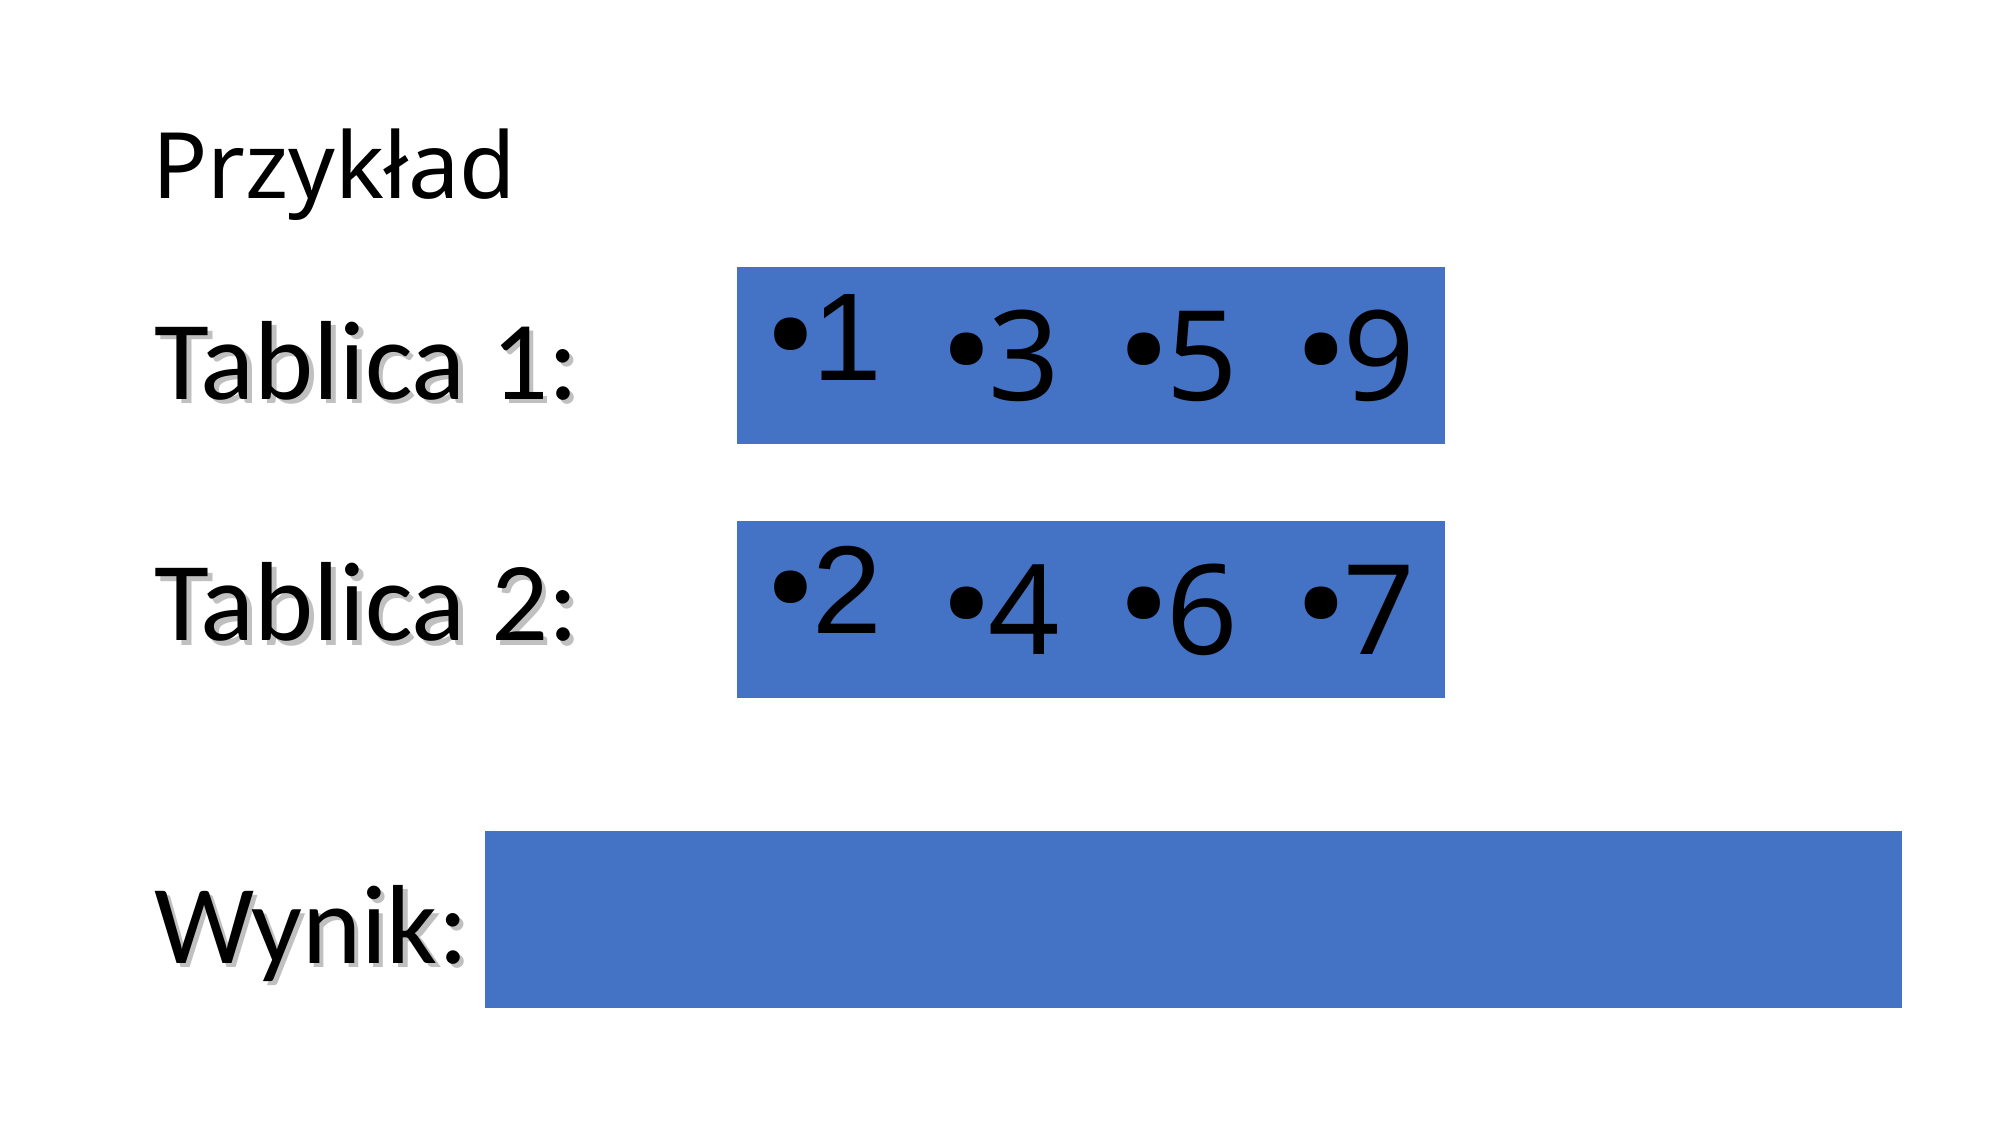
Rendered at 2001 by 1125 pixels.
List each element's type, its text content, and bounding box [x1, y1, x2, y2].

text_box Wynik: [139, 843, 483, 993]
table_header 5 [1091, 267, 1268, 444]
table_header [662, 831, 839, 1008]
text_box Tablica 1: [140, 279, 594, 430]
table_header 4 [914, 521, 1091, 698]
table_header [1194, 831, 1371, 1008]
table_header 2 [737, 521, 914, 698]
table_header [485, 831, 662, 1008]
table_header 9 [1268, 267, 1445, 444]
table_header 3 [914, 267, 1091, 444]
table_header [1548, 831, 1725, 1008]
table_header 7 [1268, 521, 1445, 698]
table_header [1371, 831, 1548, 1008]
title Przykład [137, 59, 1863, 278]
table_header [1725, 831, 1902, 1008]
table_header [1017, 831, 1194, 1008]
table_header 6 [1091, 521, 1268, 698]
table_header [839, 831, 1017, 1008]
table_header 1 [737, 267, 914, 444]
text_box Tablica 2: [140, 521, 594, 671]
